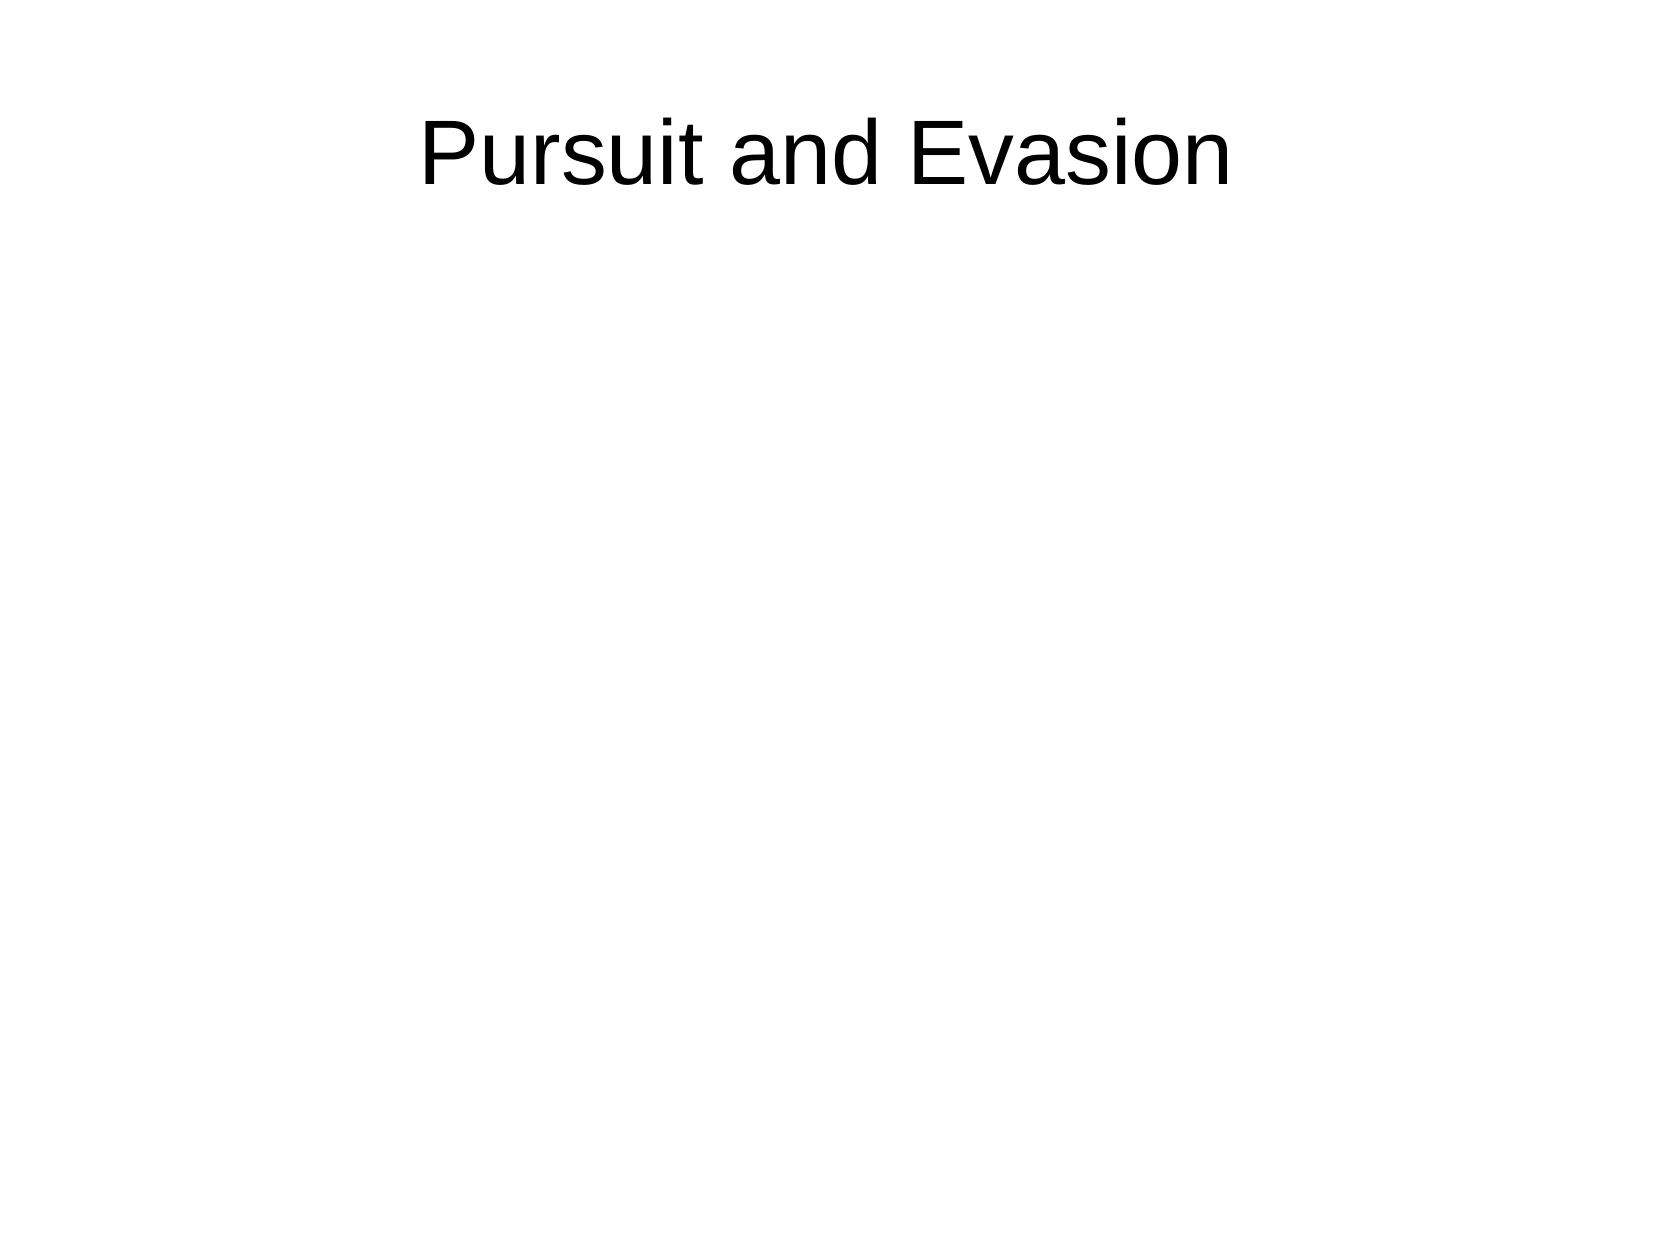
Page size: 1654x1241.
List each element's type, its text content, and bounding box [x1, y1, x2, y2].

title Pursuit and Evasion [82, 49, 1571, 257]
